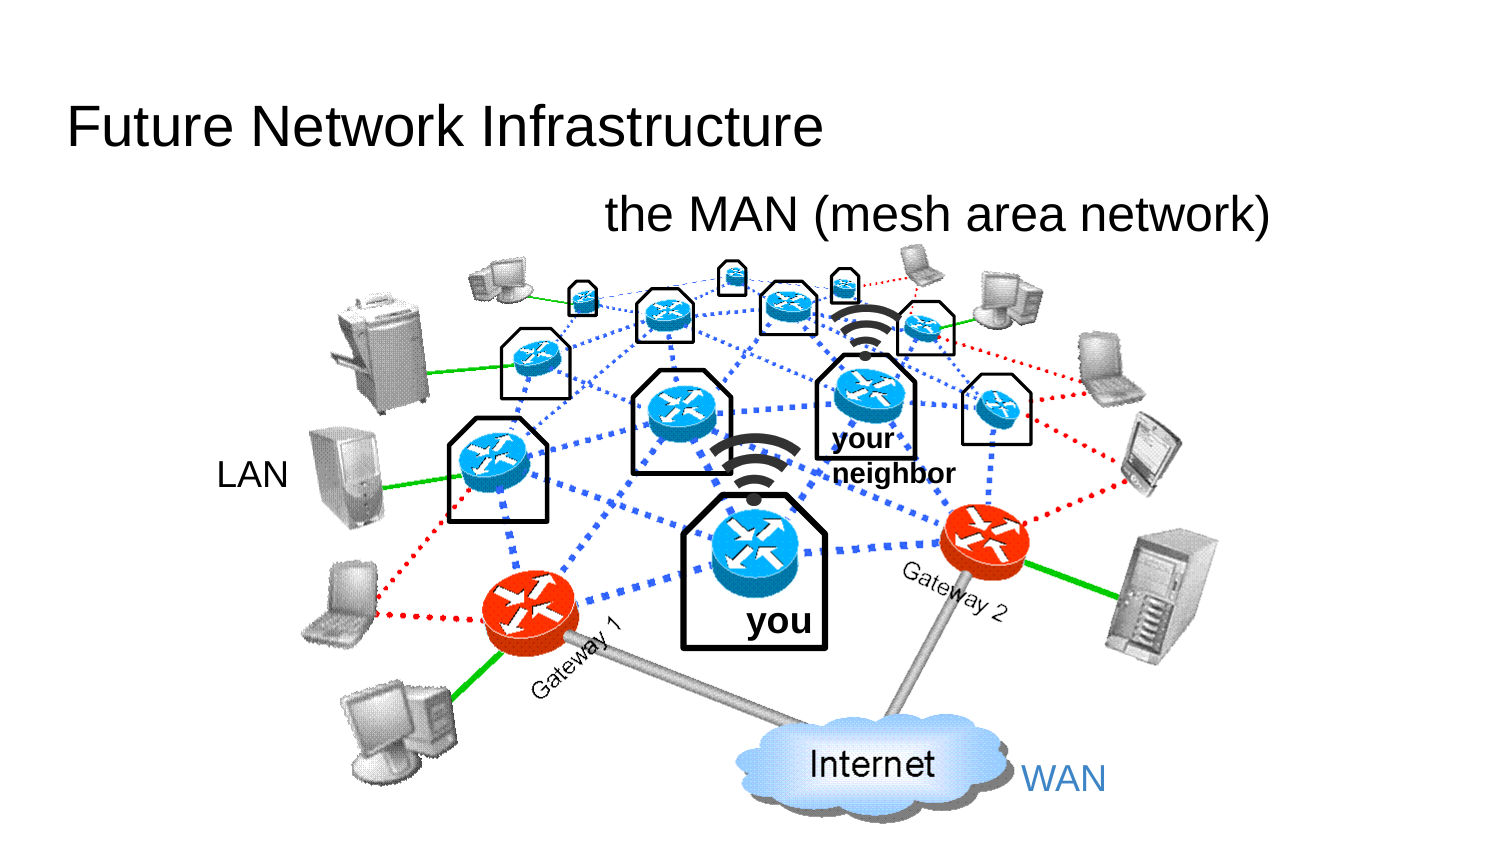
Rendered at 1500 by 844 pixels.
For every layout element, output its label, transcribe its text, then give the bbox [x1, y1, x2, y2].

title Future Network Infrastructure [51, 72, 1449, 167]
picture [721, 263, 744, 293]
list the MAN (mesh area network) [589, 166, 1343, 261]
picture [284, 229, 1272, 844]
list you [731, 568, 898, 663]
list WAN [1006, 738, 1218, 833]
list your neighbor [816, 404, 1005, 494]
list LAN [201, 435, 378, 530]
